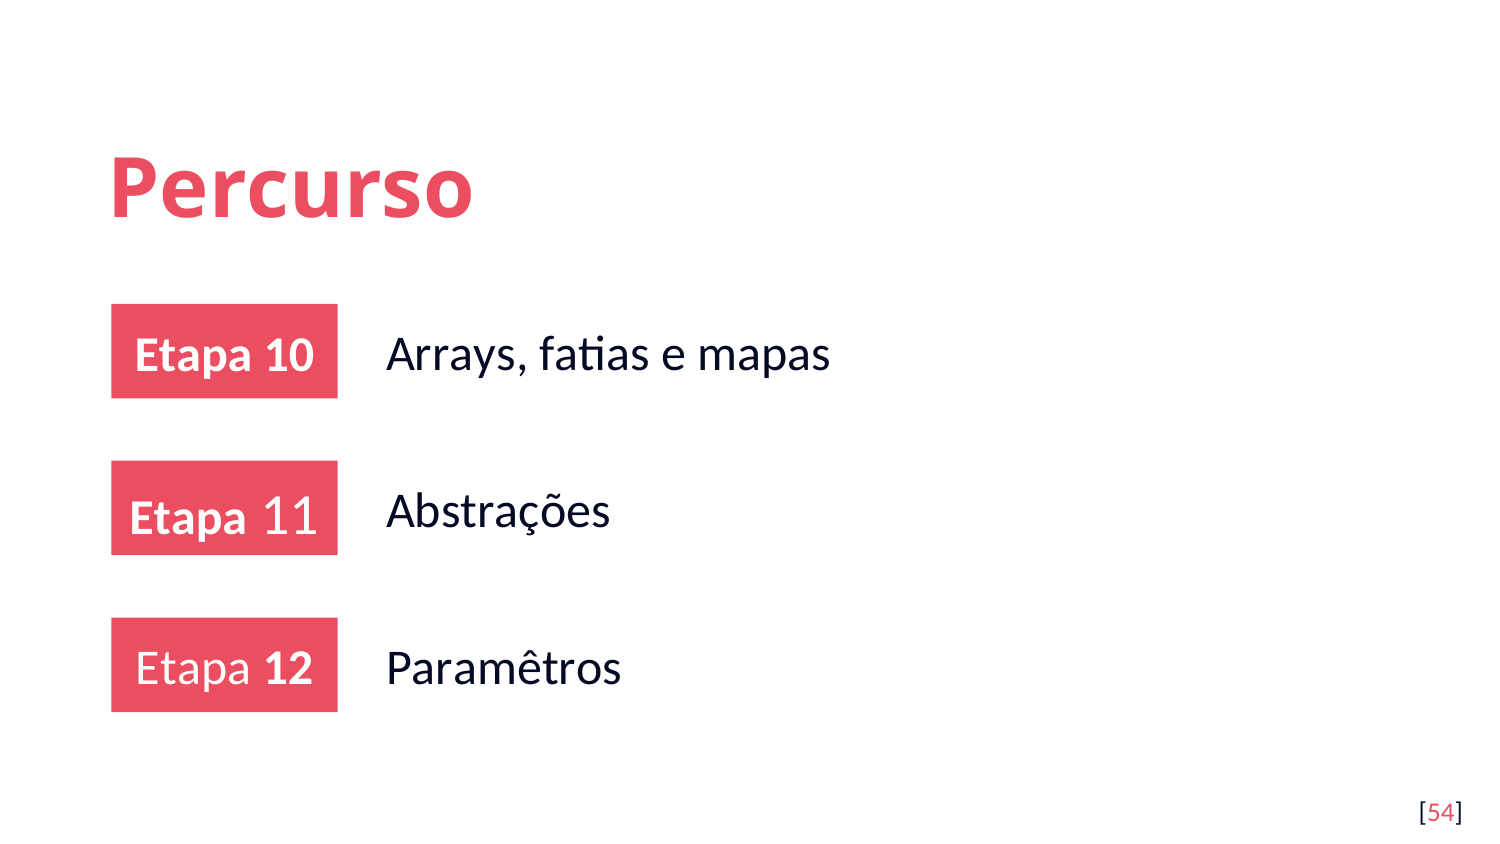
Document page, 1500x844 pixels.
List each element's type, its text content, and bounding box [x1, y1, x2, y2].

text_box Etapa 12 [111, 617, 338, 713]
text_box Paramêtros [371, 627, 1384, 703]
text_box Abstrações [371, 470, 1384, 546]
text_box Etapa 10 [111, 303, 338, 399]
text_box Etapa 11 [111, 460, 338, 556]
slide_number [54] [1403, 779, 1494, 844]
text_box Arrays, fatias e mapas [371, 313, 1384, 389]
text_box Percurso [92, 104, 1309, 243]
